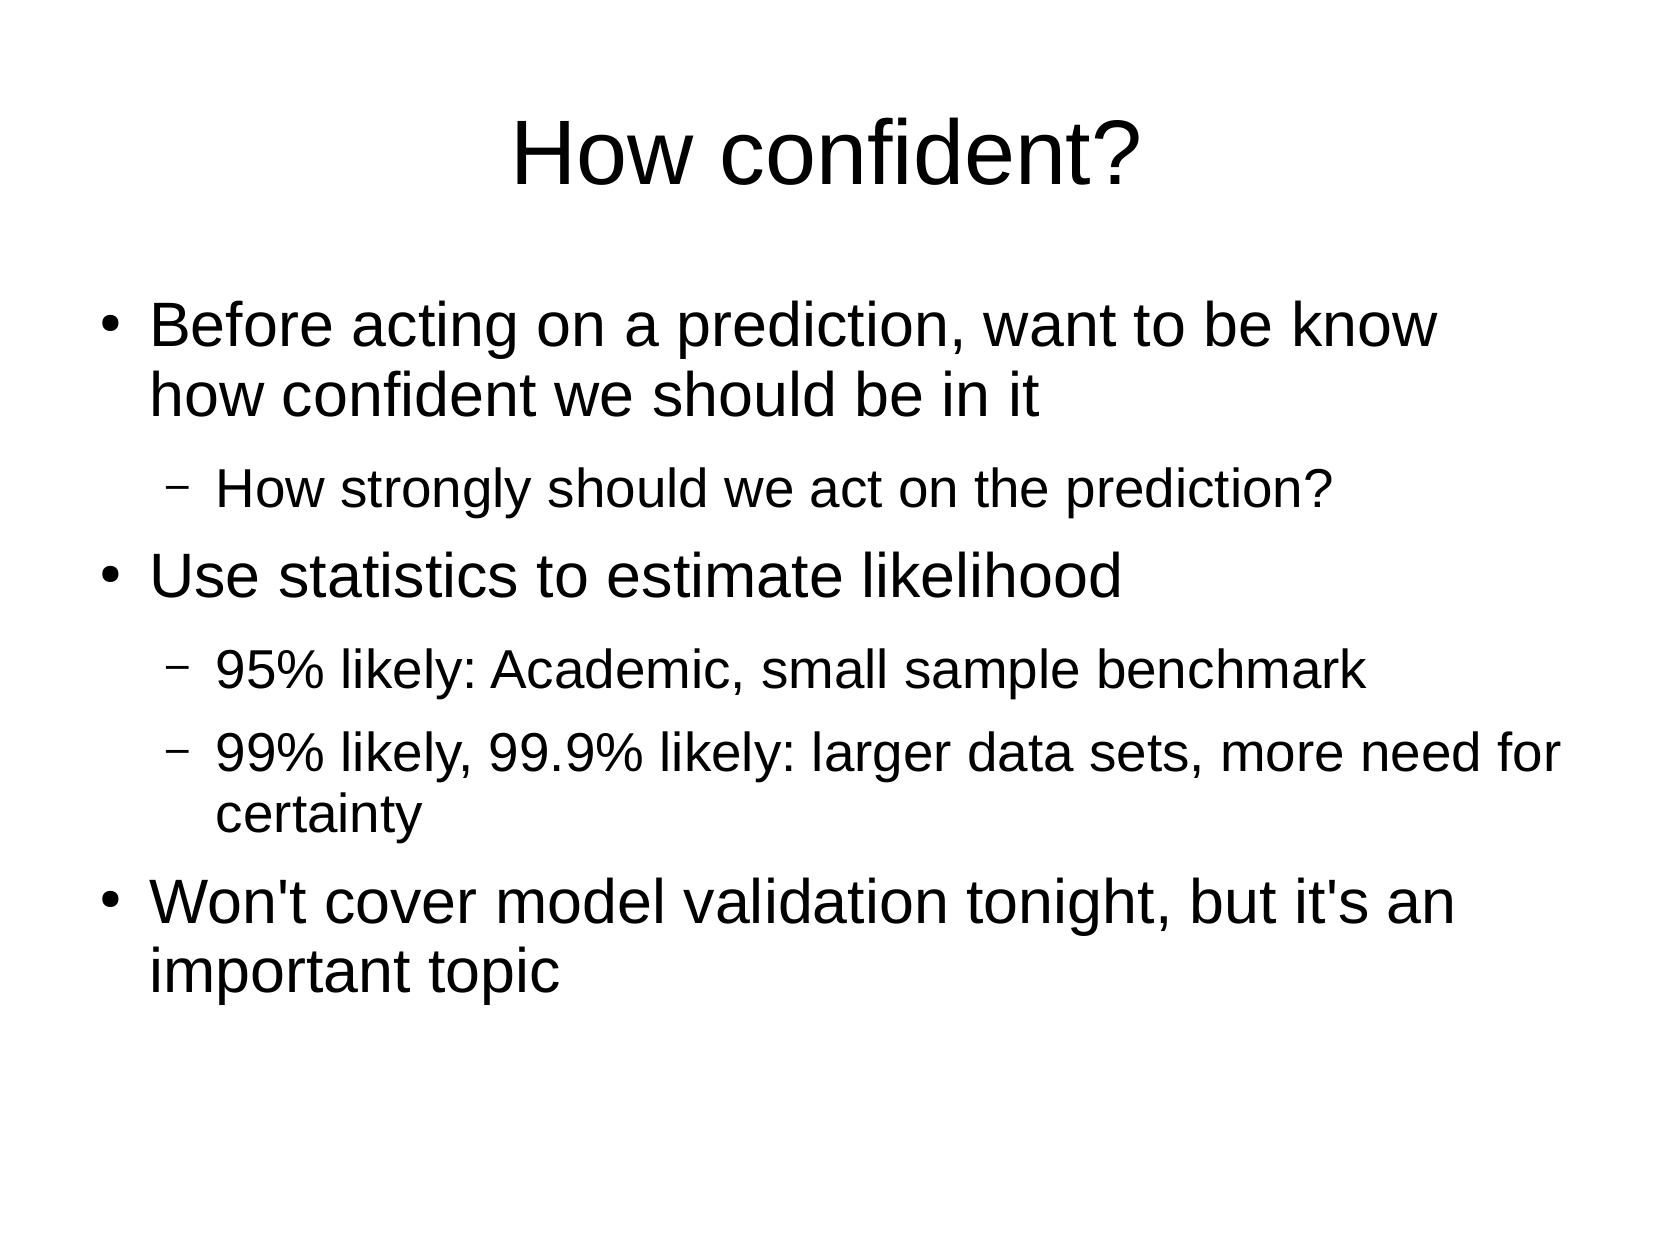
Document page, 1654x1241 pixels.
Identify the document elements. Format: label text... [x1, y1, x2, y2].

title How confident? [82, 49, 1571, 257]
list Before acting on a prediction, want to be know how confident we should be in it How strongly should we act on the prediction? Use statistics to estimate likelihood 95% likely: Academic, small sample benchmark 99% likely, 99.9% likely: larger data sets, more need for certainty Won't cover model validation tonight, but it's an important topic [82, 290, 1571, 1010]
